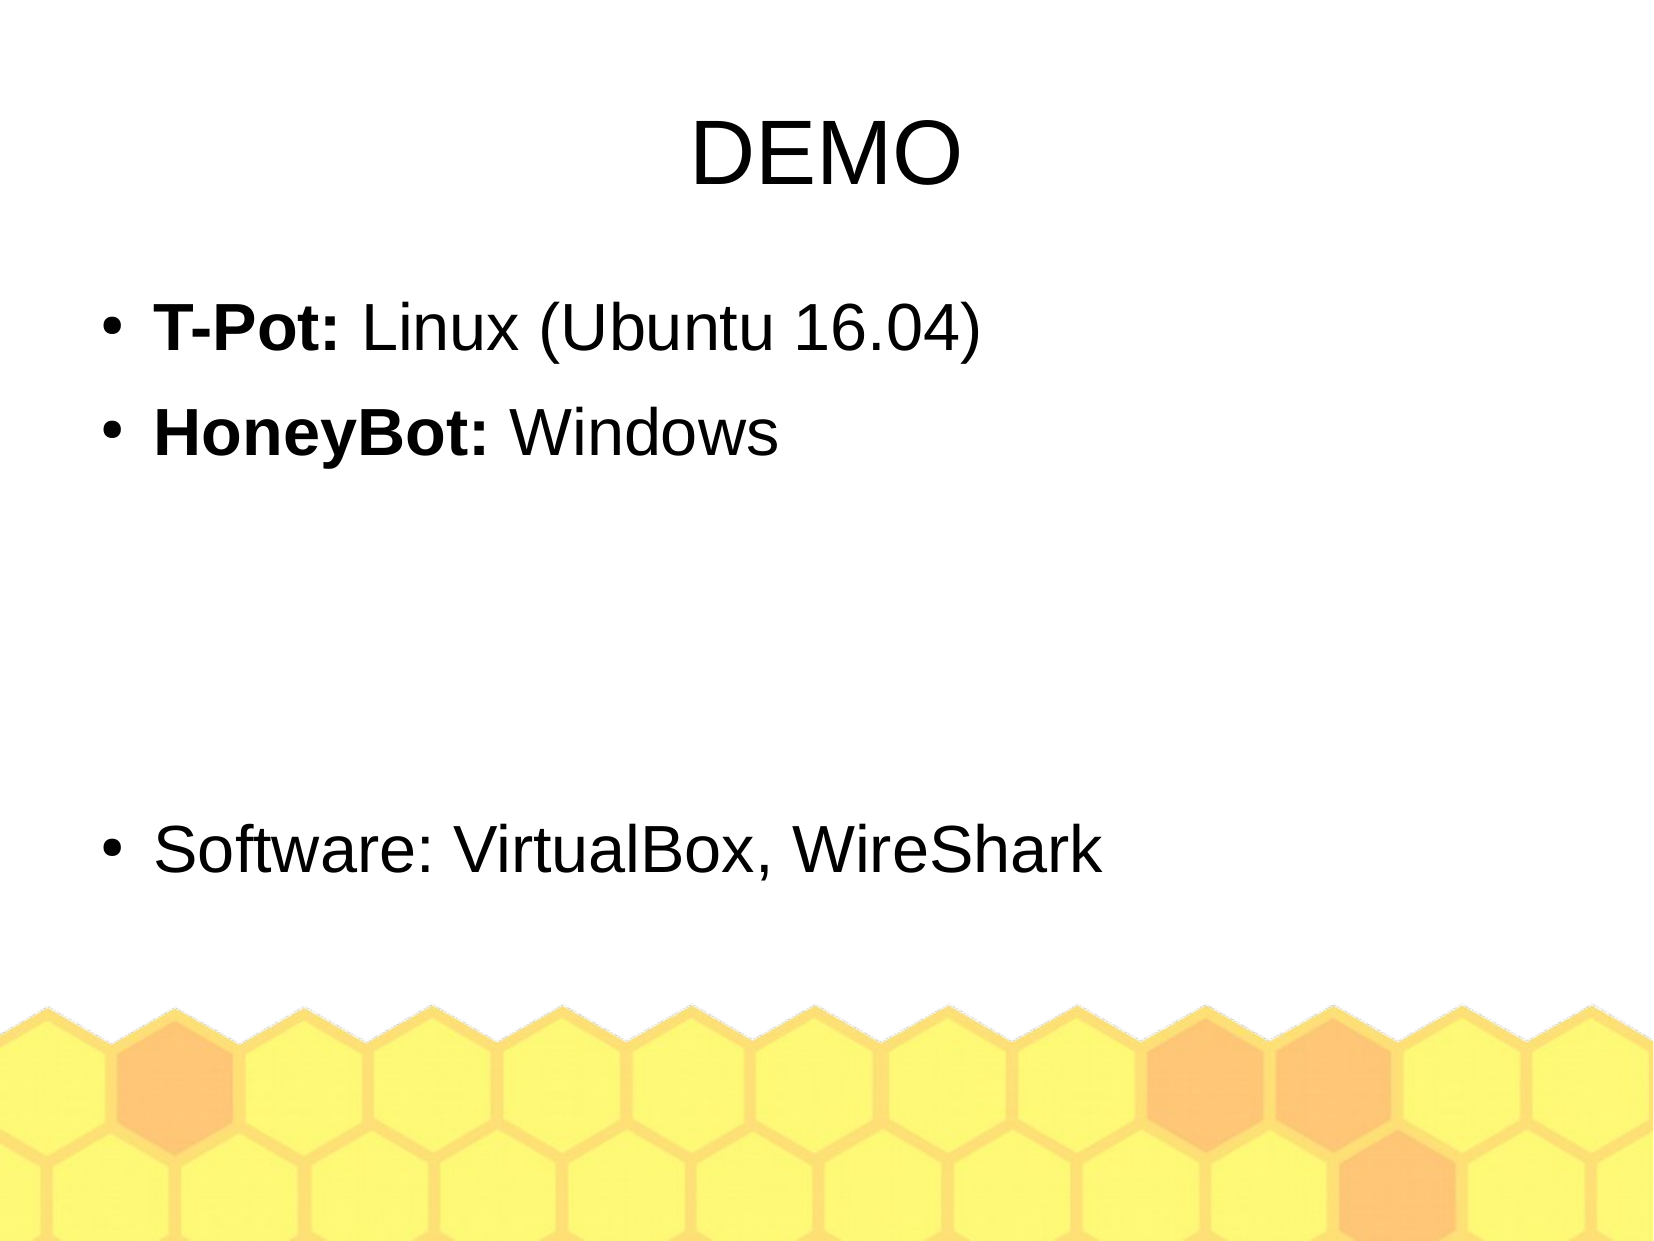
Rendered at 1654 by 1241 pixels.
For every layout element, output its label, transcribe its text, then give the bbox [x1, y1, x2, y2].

picture [0, 1001, 1654, 1241]
title DEMO [82, 49, 1571, 257]
list T-Pot: Linux (Ubuntu 16.04) HoneyBot: Windows Software: VirtualBox, WireShark [82, 290, 1571, 1010]
